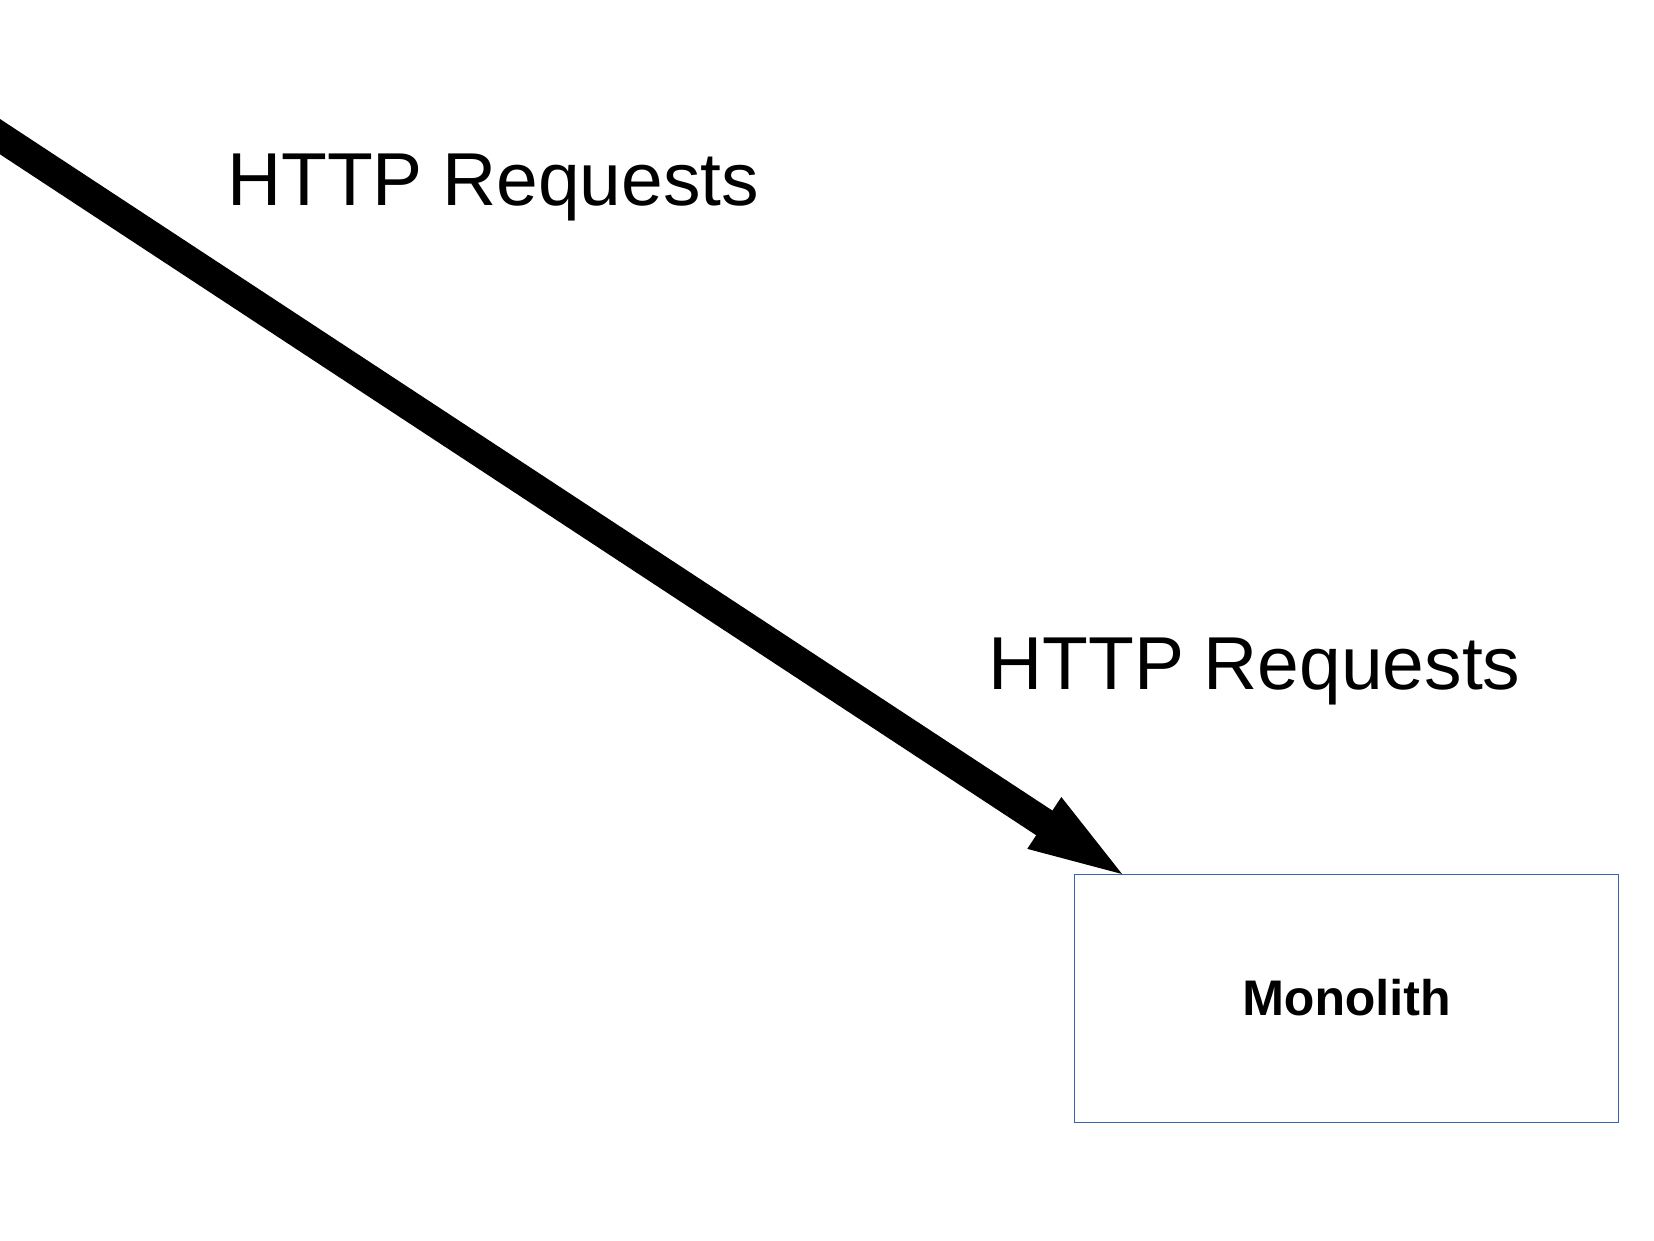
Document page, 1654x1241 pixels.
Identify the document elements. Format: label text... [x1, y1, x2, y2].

text_box HTTP Requests [212, 129, 775, 229]
text_box HTTP Requests [973, 614, 1536, 713]
text_box Monolith [1074, 874, 1619, 1123]
